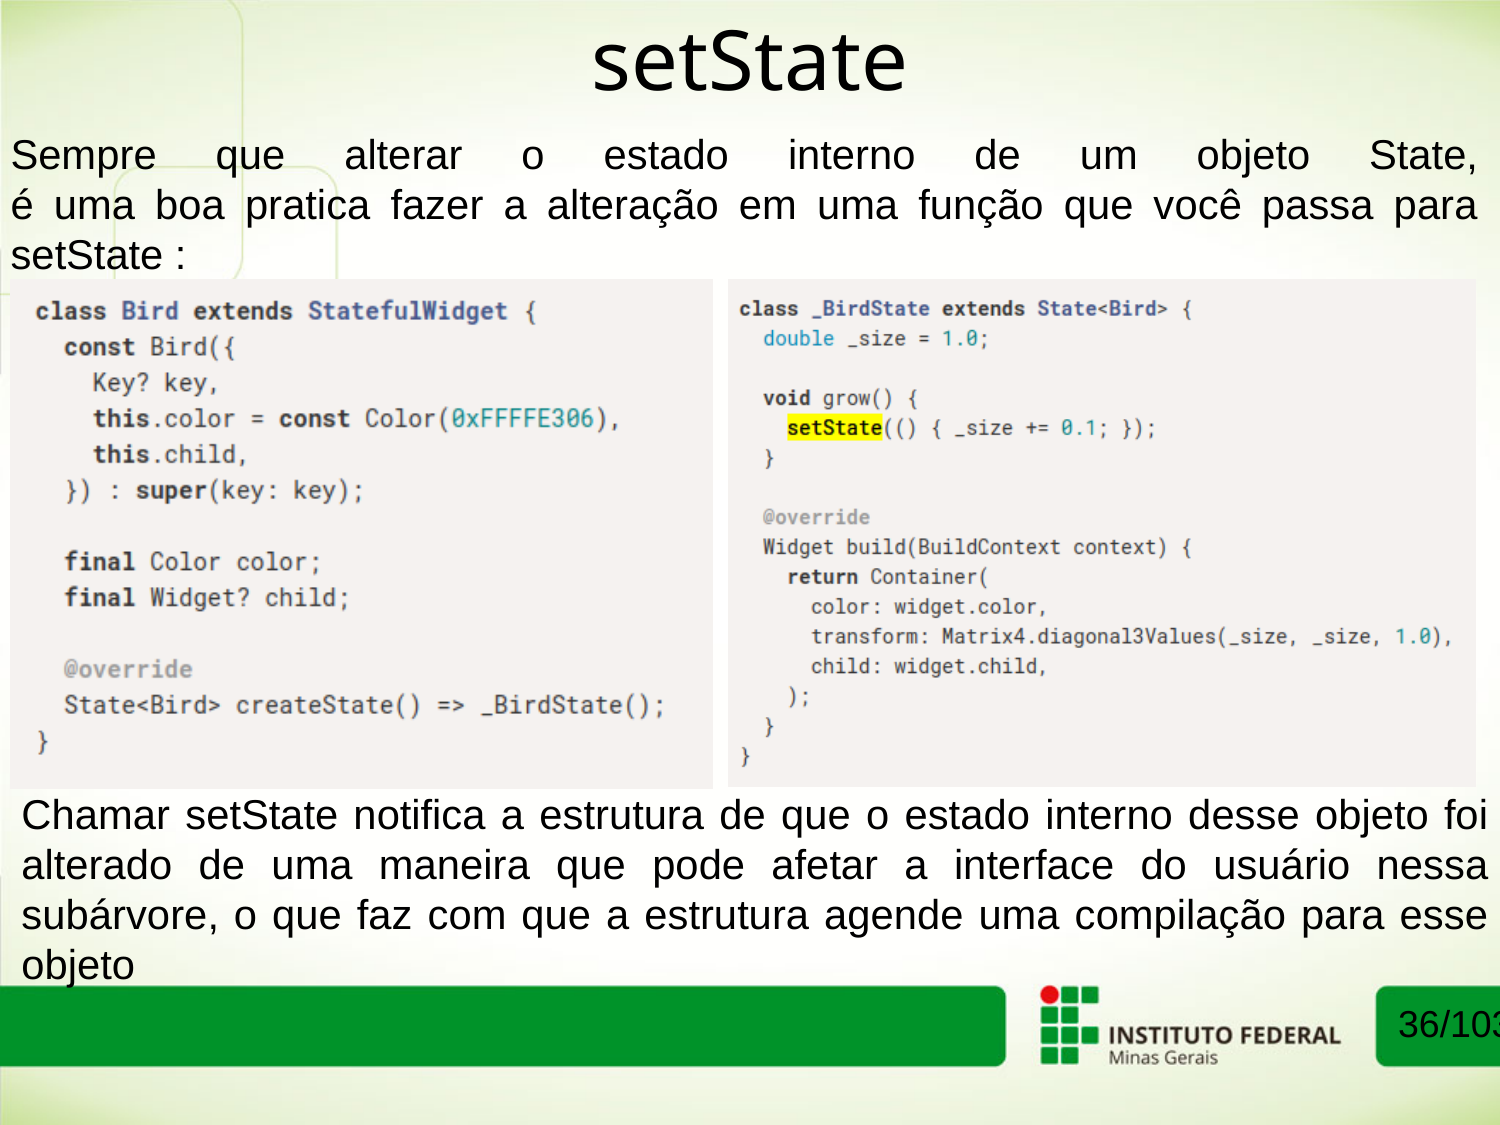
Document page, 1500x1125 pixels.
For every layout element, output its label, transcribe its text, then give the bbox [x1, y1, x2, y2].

text_box Sempre que alterar o estado interno de um objeto State, é uma boa pratica fazer a alteração em uma função que você passa para setState : [10, 114, 1479, 292]
text_box Chamar setState notifica a estrutura de que o estado interno desse objeto foi alterado de uma maneira que pode afetar a interface do usuário nessa subárvore, o que faz com que a estrutura agende uma compilação para esse objeto [21, 795, 1490, 981]
text_box setState [74, 0, 1425, 114]
picture [0, 0, 1500, 1125]
